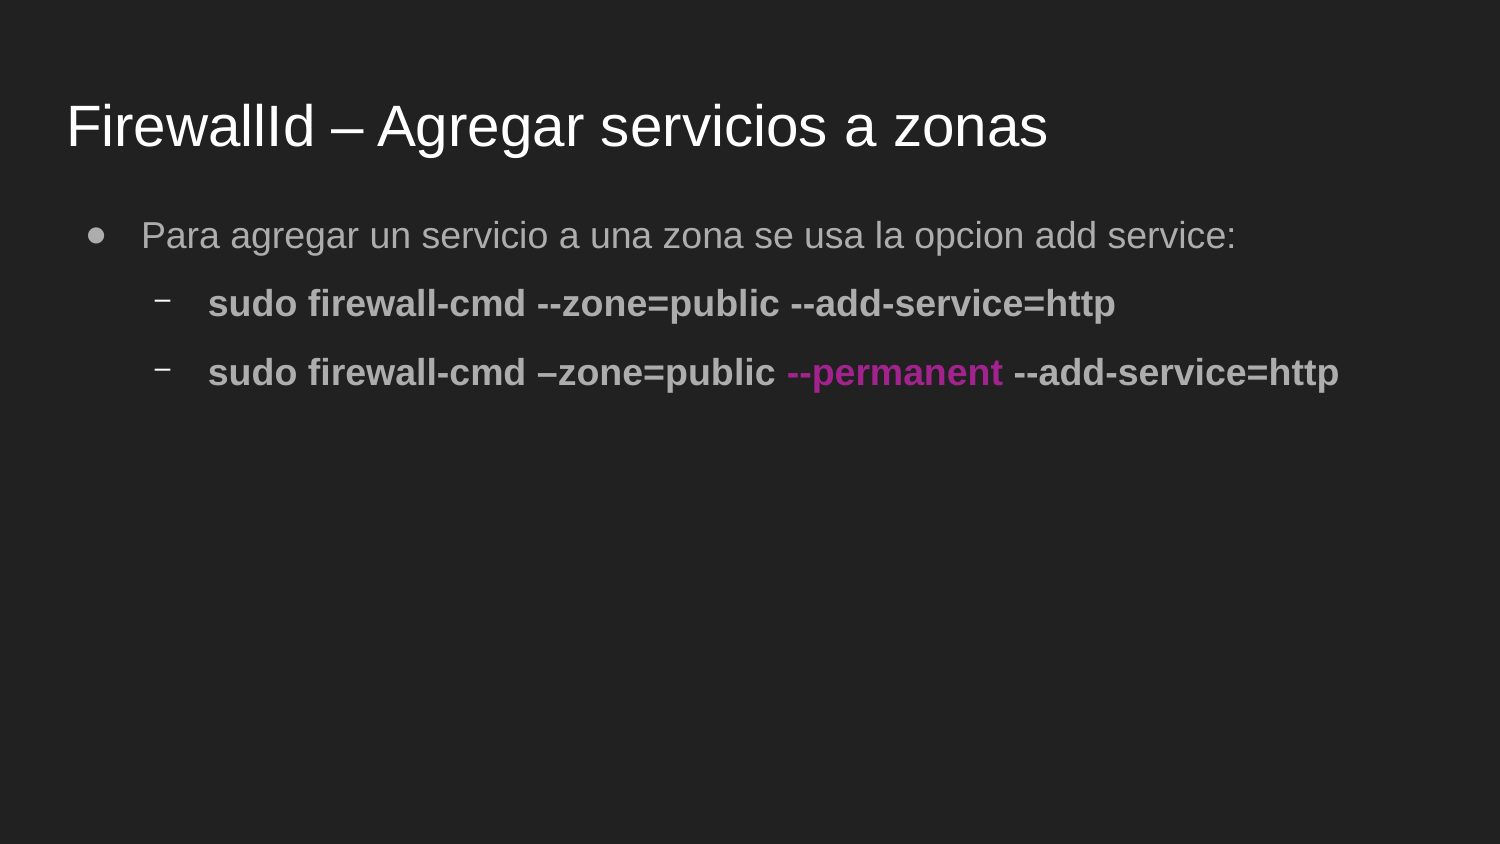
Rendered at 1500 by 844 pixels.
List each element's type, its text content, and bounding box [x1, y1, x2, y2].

list Para agregar un servicio a una zona se usa la opcion add service: sudo firewall-cmd --zone=public --add-service=http sudo firewall-cmd –zone=public --permanent --add-service=http [51, 189, 1396, 750]
title FirewallId – Agregar servicios a zonas [51, 72, 1449, 167]
